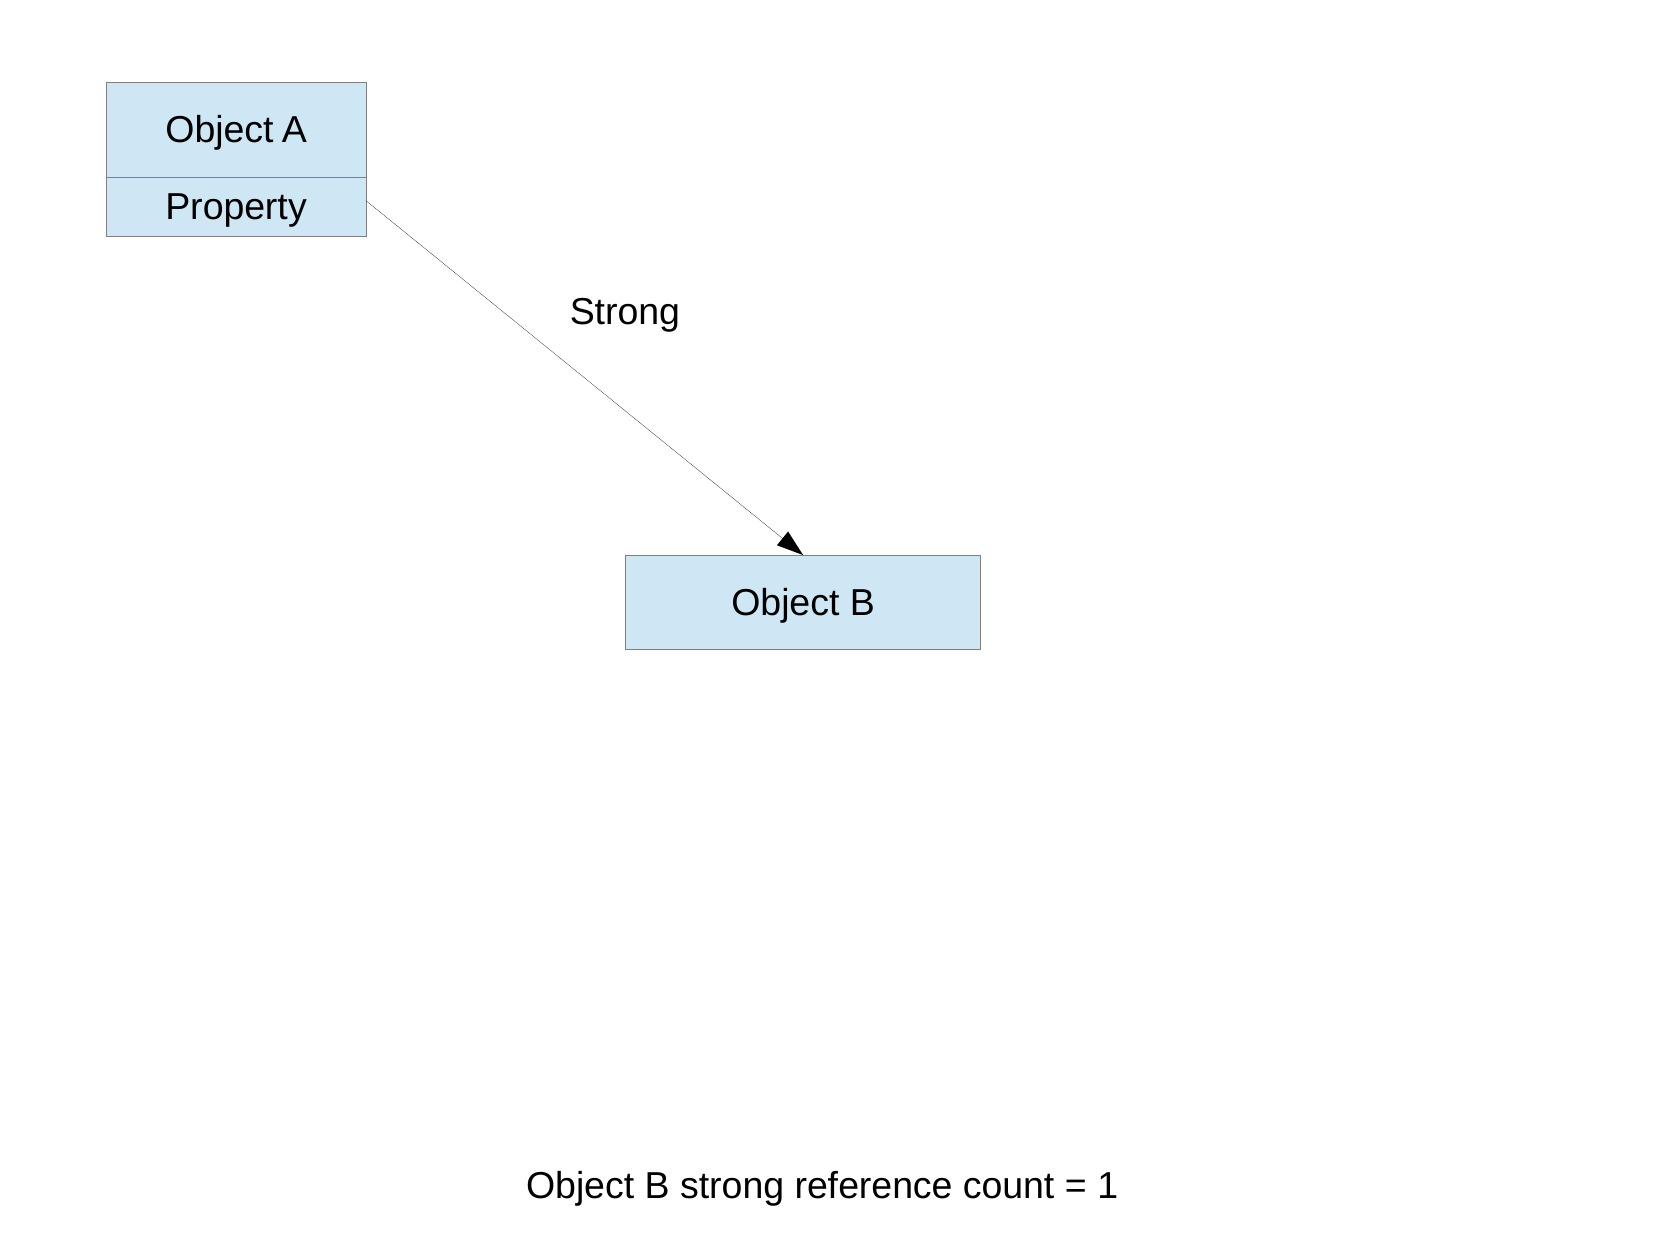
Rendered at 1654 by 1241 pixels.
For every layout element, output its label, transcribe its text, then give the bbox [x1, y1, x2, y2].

text_box Object A [106, 82, 367, 177]
text_box Property [106, 177, 367, 237]
text_box Object B [625, 555, 981, 650]
text_box Strong [555, 283, 697, 341]
text_box Object B strong reference count = 1 [511, 1157, 1134, 1215]
